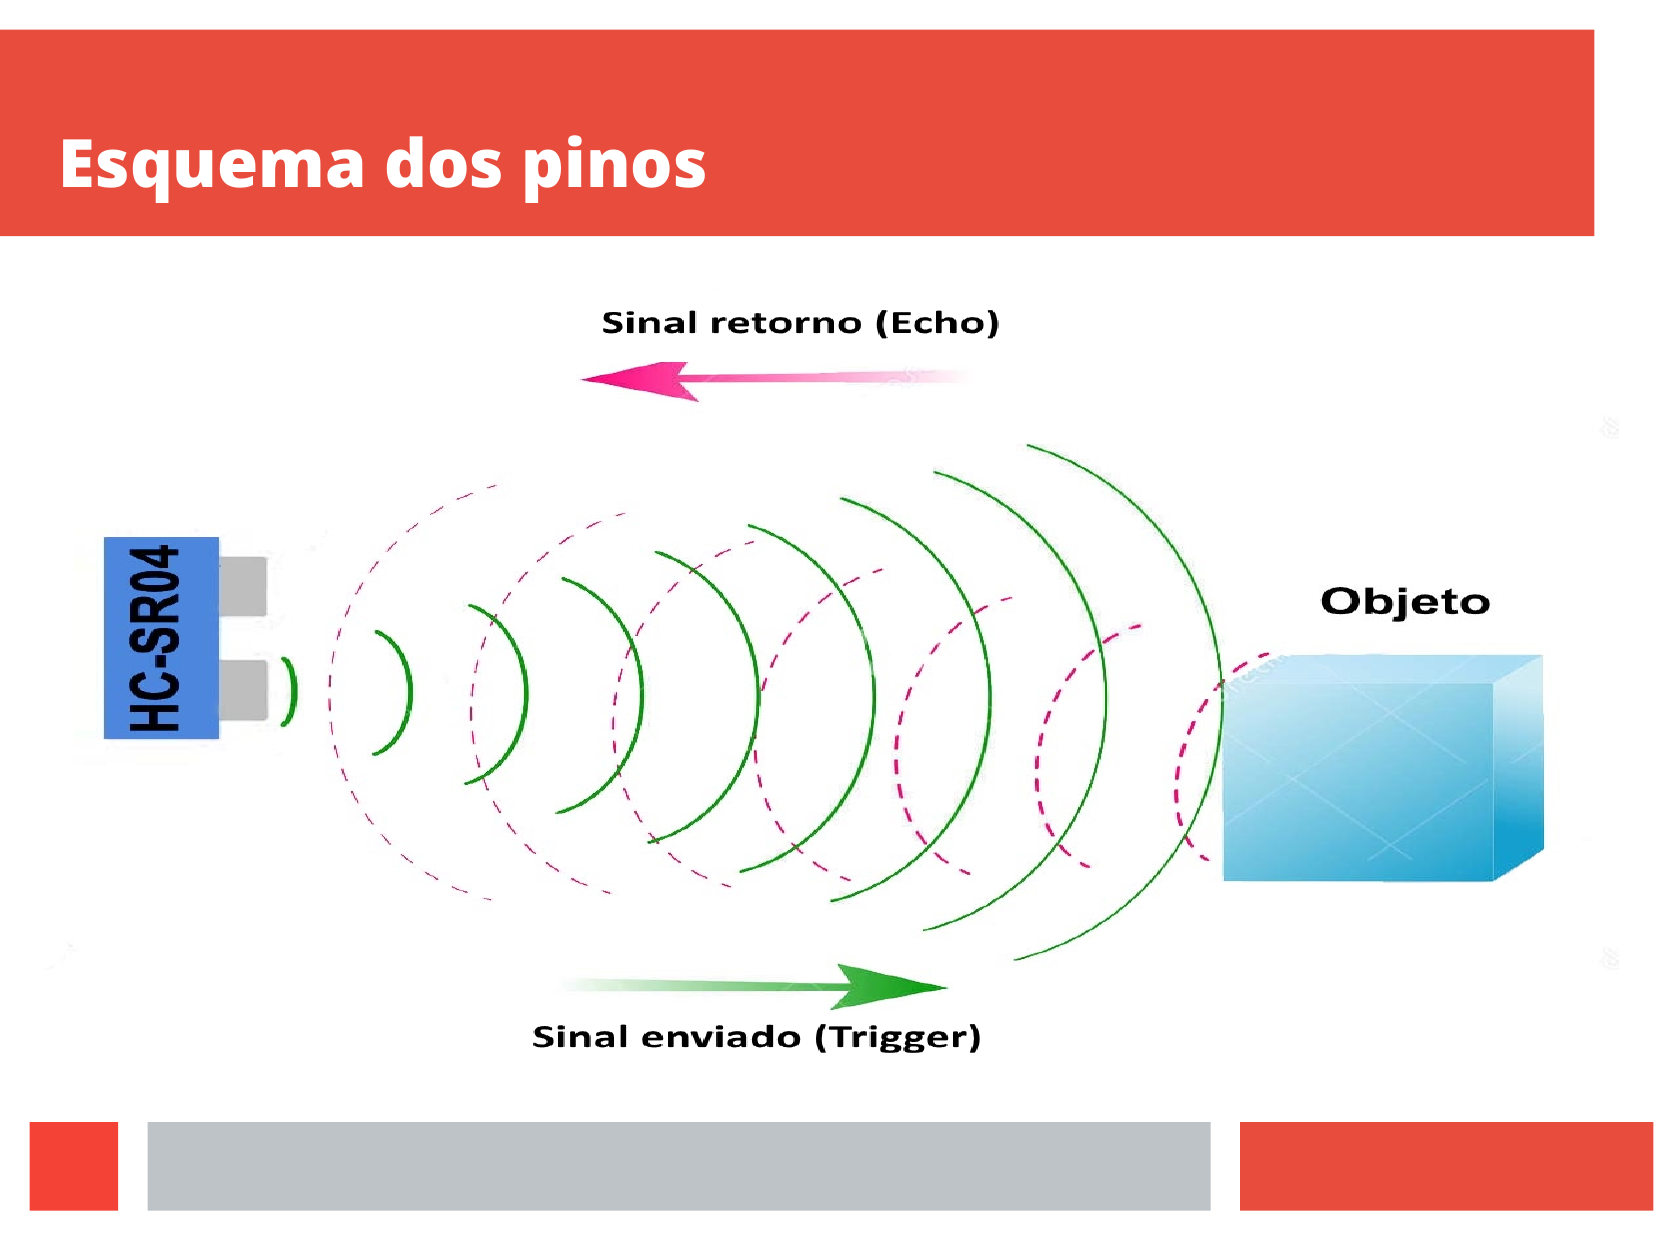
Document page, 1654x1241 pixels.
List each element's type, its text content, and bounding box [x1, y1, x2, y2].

title Esquema dos pinos [59, 59, 1595, 207]
picture [12, 259, 1619, 1099]
